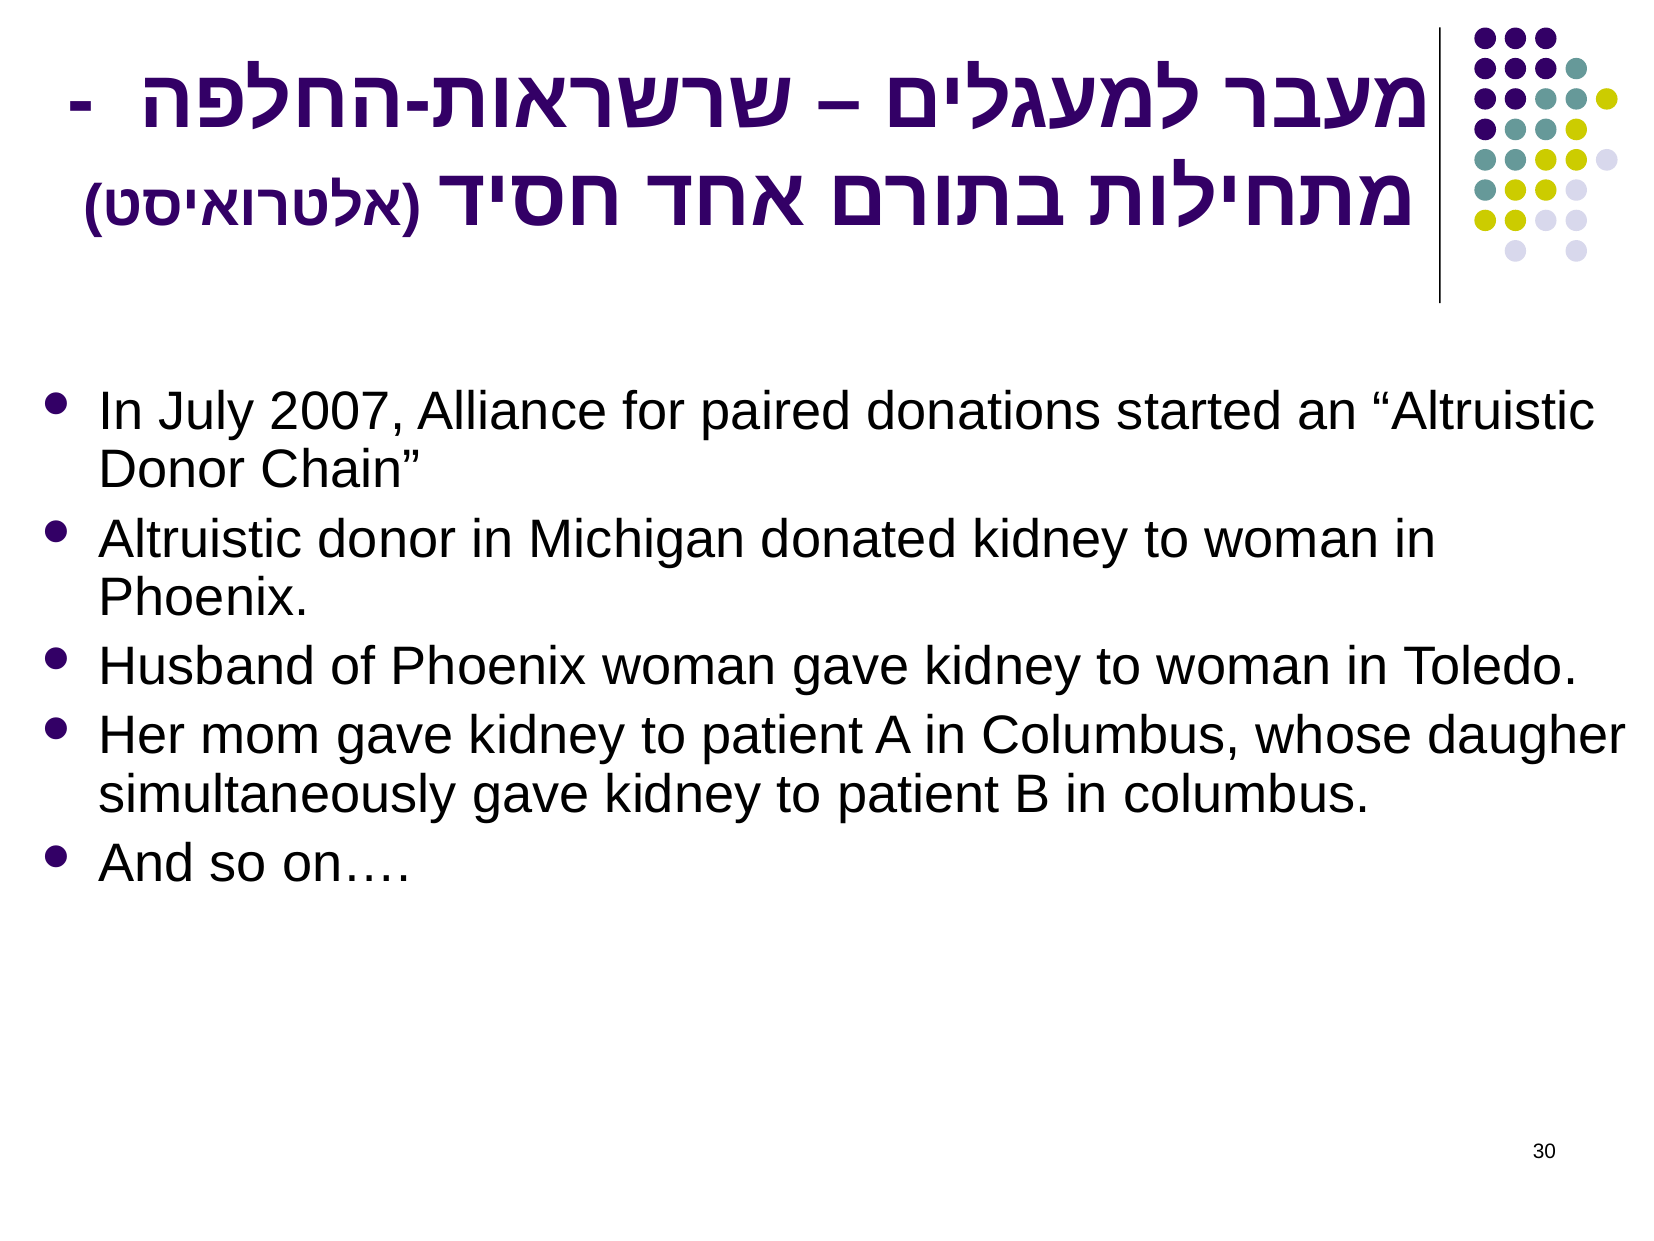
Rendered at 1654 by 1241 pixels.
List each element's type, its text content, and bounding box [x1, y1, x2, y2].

slide_number <number> [1185, 1129, 1571, 1213]
title מעבר למעגלים – שרשראות-החלפה - מתחילות בתורם אחד חסיד (אלטרואיסט) [0, 15, 1531, 250]
list In July 2007, Alliance for paired donations started an “Altruistic Donor Chain” Altruistic donor in Michigan donated kidney to woman in Phoenix. Husband of Phoenix woman gave kidney to woman in Toledo. Her mom gave kidney to patient A in Columbus, whose daugher simultaneously gave kidney to patient B in columbus. And so on…. [26, 375, 1654, 1173]
